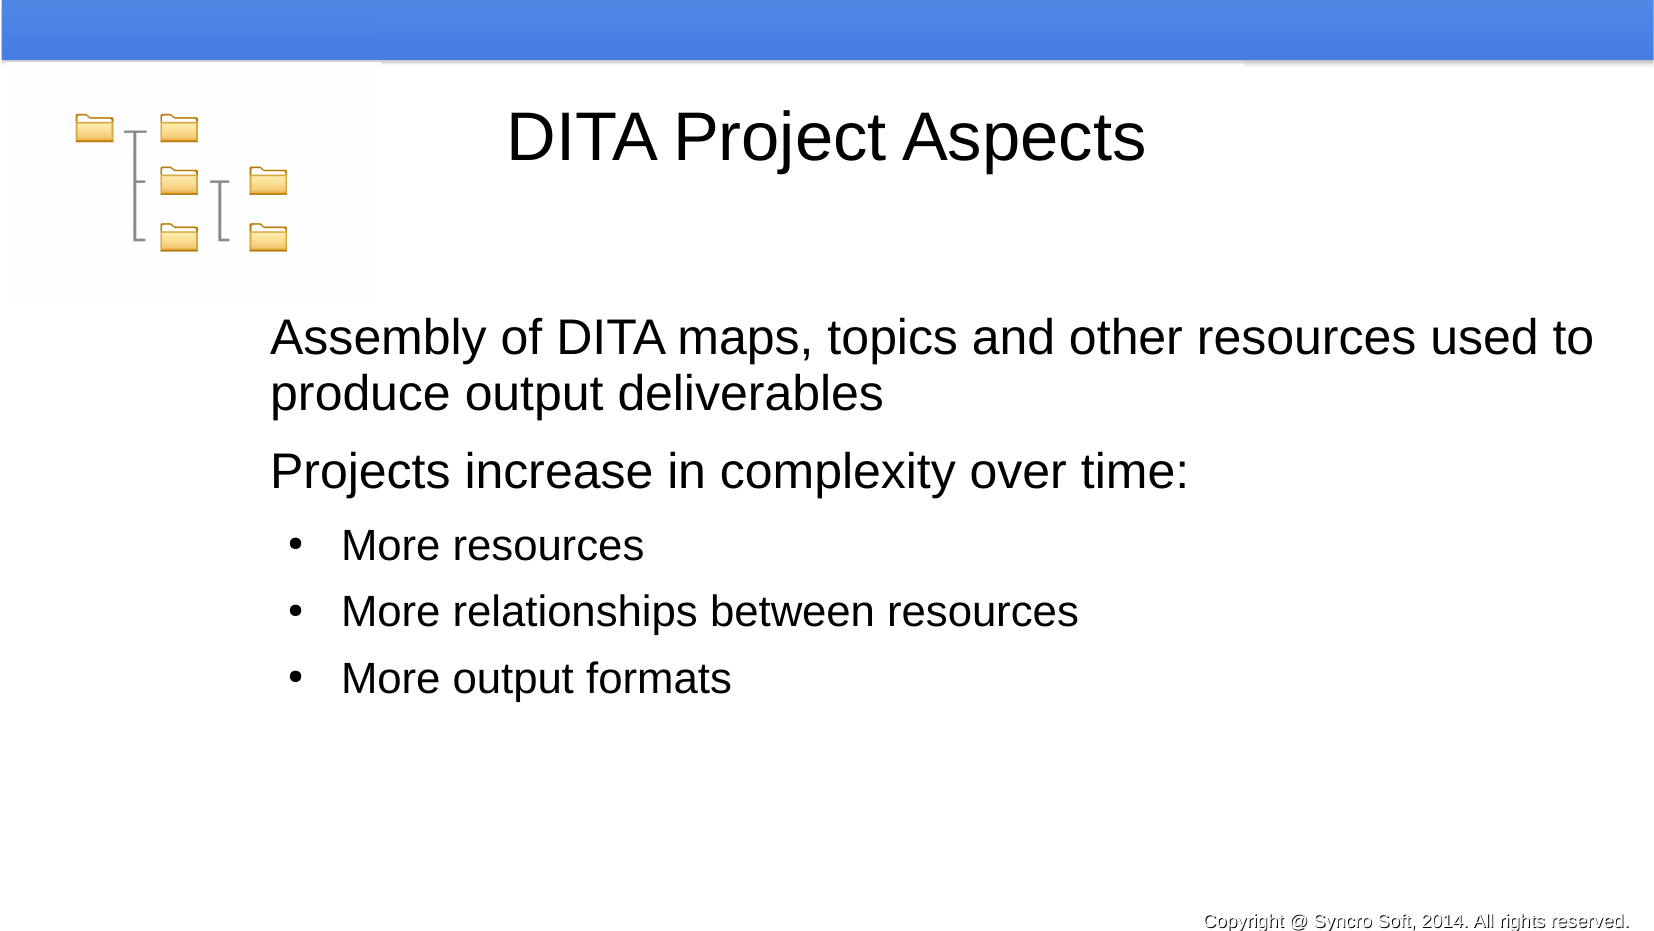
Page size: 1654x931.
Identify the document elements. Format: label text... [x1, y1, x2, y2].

title DITA Project Aspects [82, 59, 1571, 215]
picture [1, 0, 1654, 305]
list Assembly of DITA maps, topics and other resources used to produce output deliverables Projects increase in complexity over time: More resources More relationships between resources More output formats [199, 309, 1654, 849]
